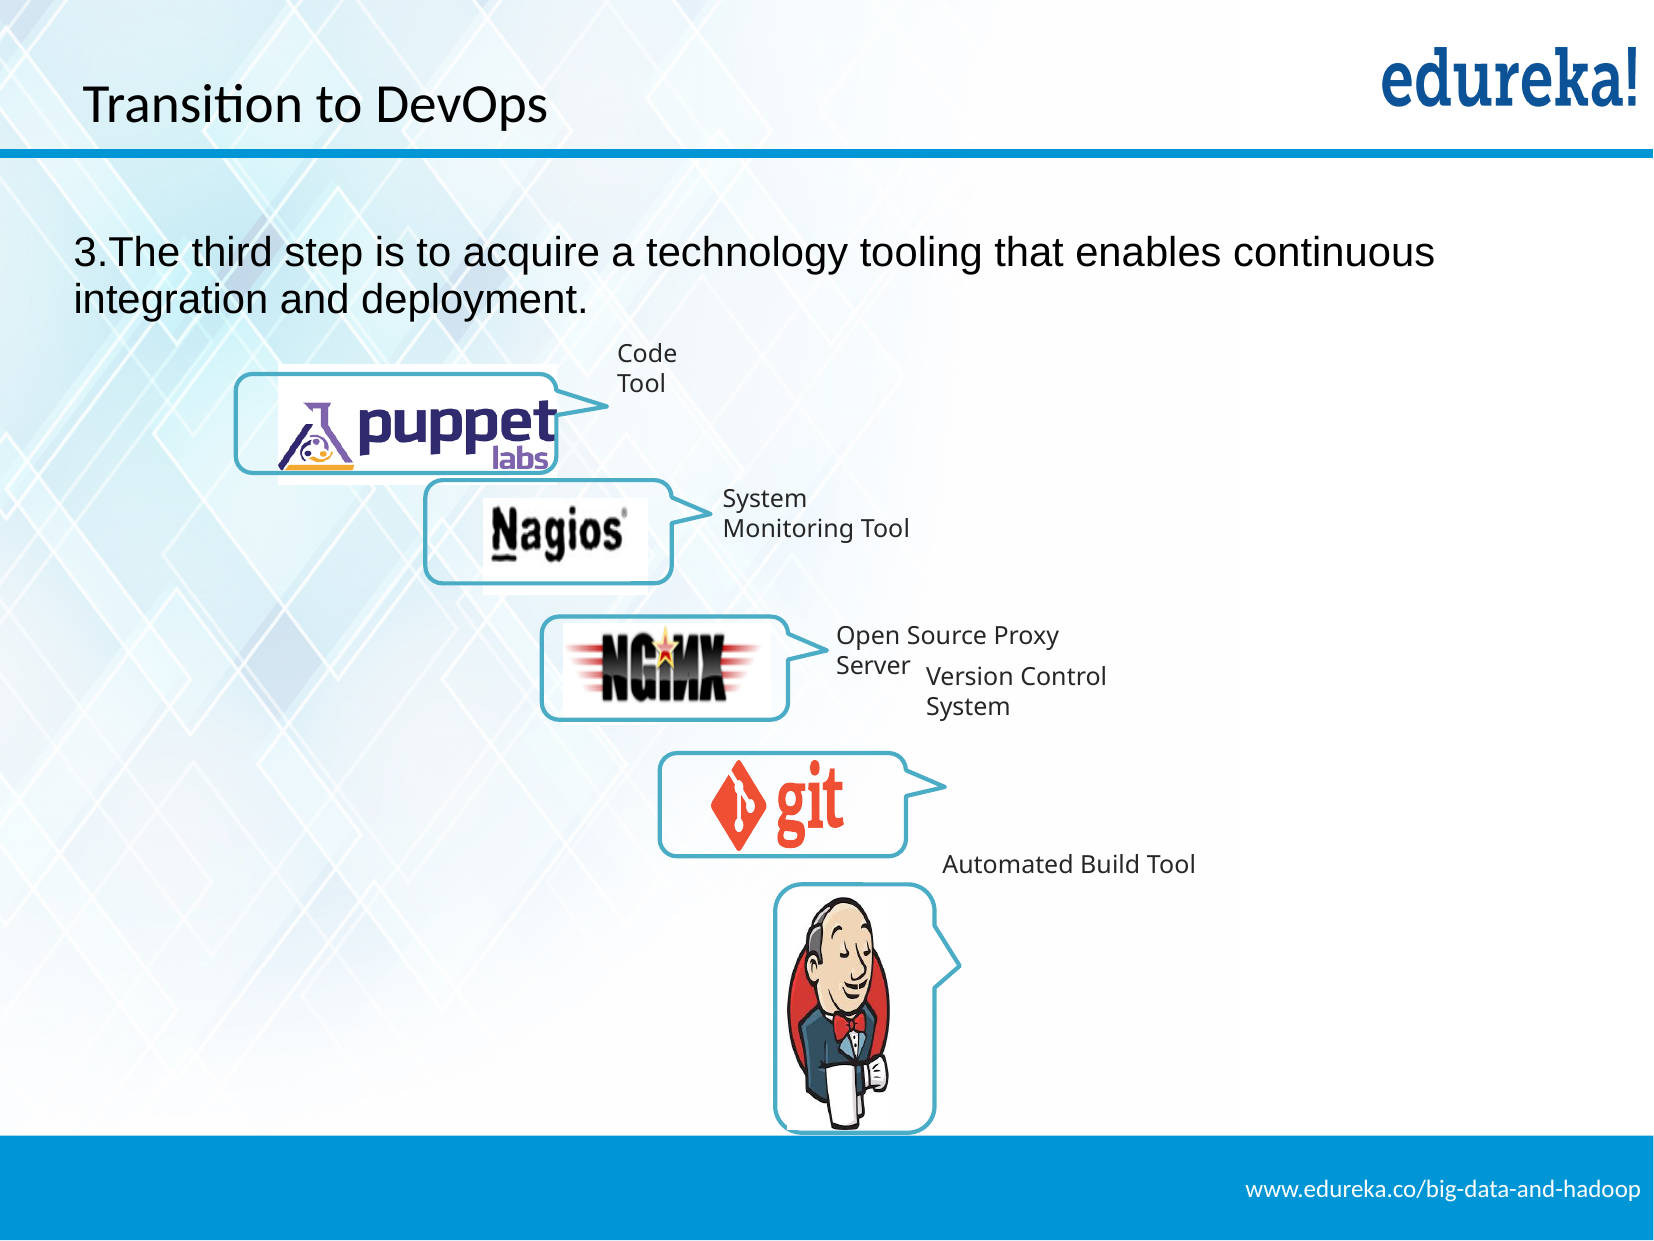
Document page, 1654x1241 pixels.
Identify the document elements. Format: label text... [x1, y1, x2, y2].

picture [238, 377, 595, 470]
title Transition to DevOps [82, 5, 1571, 213]
text_box Code Tool [602, 330, 728, 406]
text_box Open Source Proxy Server [821, 612, 1111, 687]
picture [0, 159, 1240, 1135]
text_box Automated Build Tool [927, 840, 1217, 886]
text_box System Monitoring Tool [708, 475, 935, 551]
picture [0, 0, 1240, 148]
text_box 3.The third step is to acquire a technology tooling that enables continuous integration and deployment. [58, 221, 1489, 331]
text_box Version Control System [911, 652, 1201, 728]
picture [1571, 47, 1636, 107]
picture [778, 887, 956, 1130]
